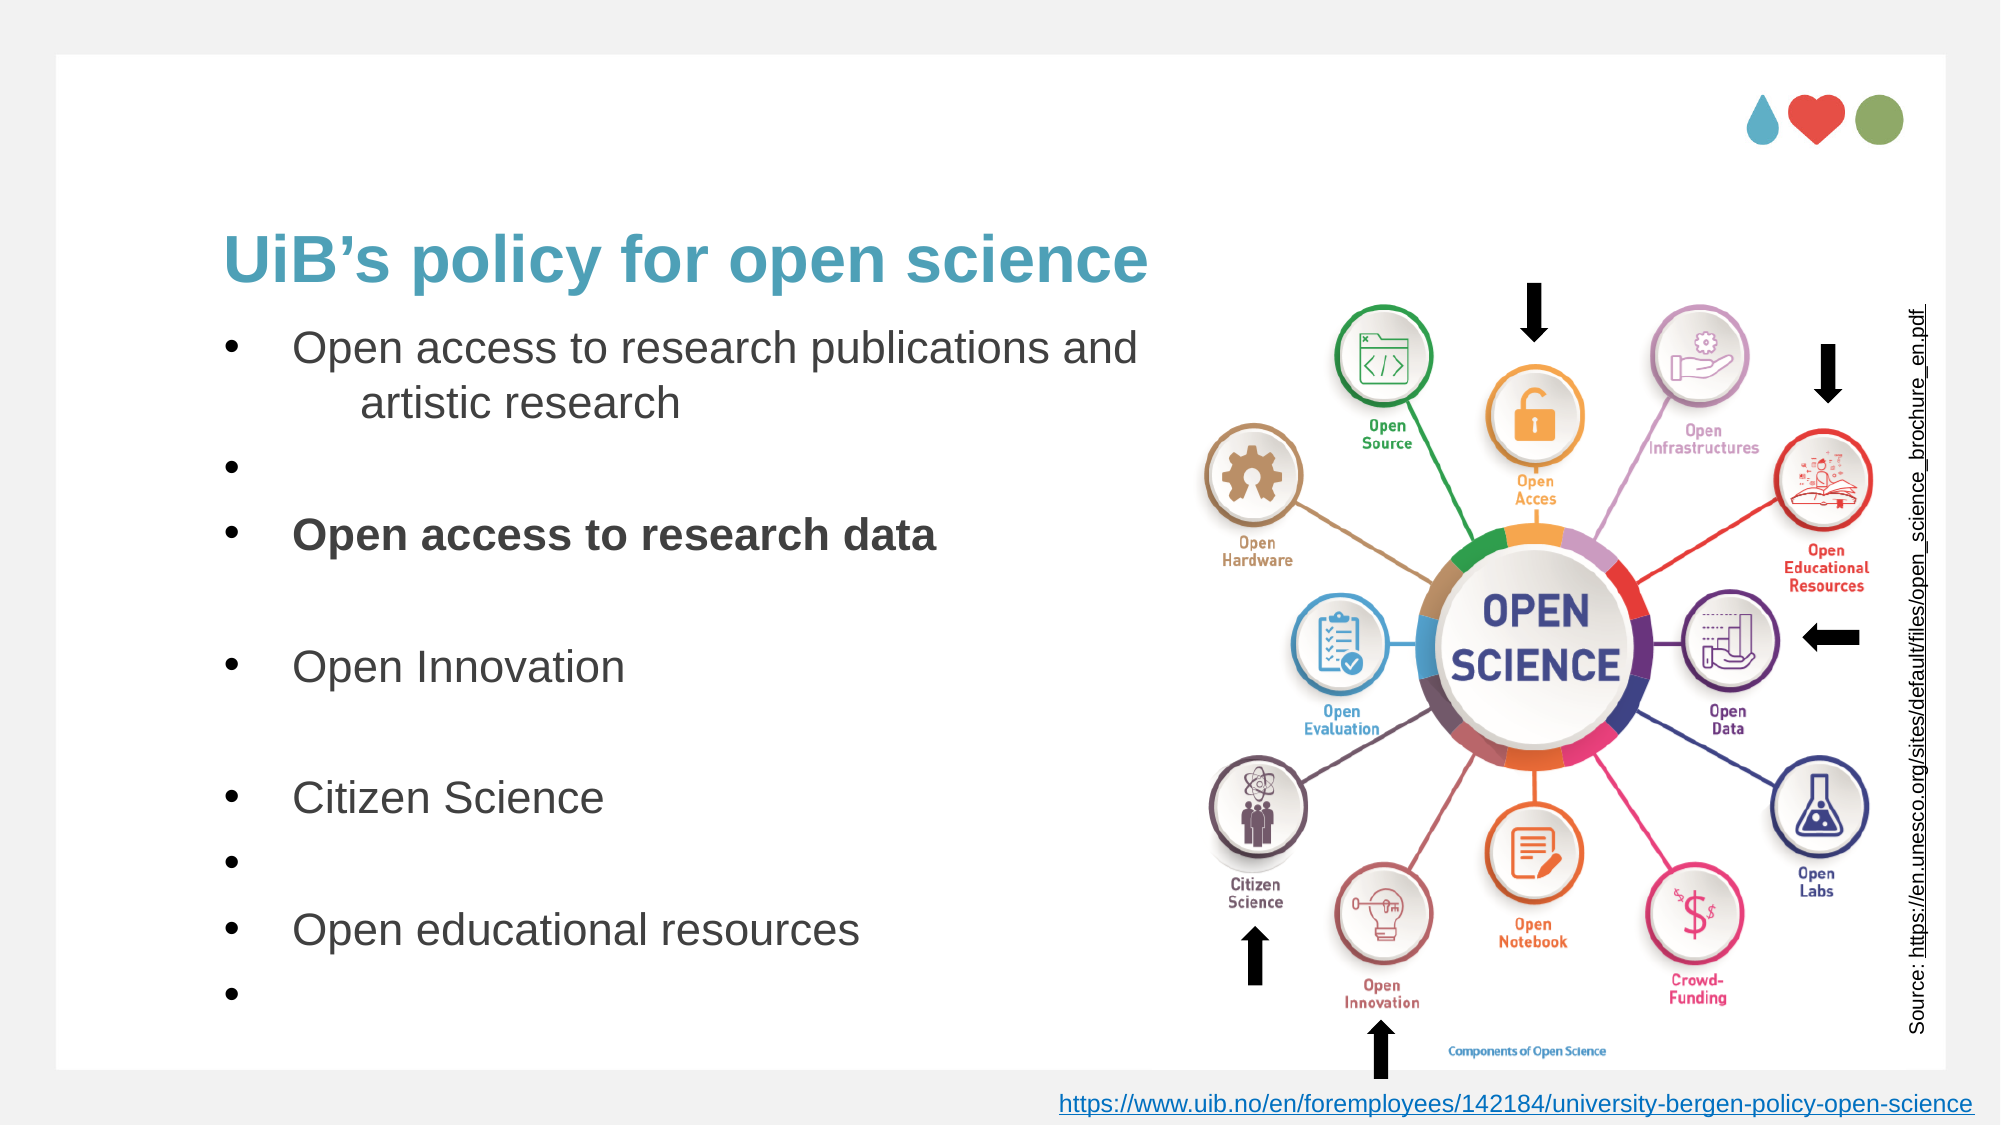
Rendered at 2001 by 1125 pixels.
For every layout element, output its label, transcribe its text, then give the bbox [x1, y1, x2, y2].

text_box Source: https://en.unesco.org/sites/default/files/open_science_brochure_en.pdf [1895, 282, 1937, 1051]
text_box [1813, 344, 1843, 404]
text_box [1802, 622, 1860, 653]
text_box [1366, 1019, 1396, 1079]
text_box [1519, 284, 1549, 343]
text_box [1240, 925, 1270, 986]
list Open access to research publications and artistic research Open access to research data Open Innovation Citizen Science Open educational resources [223, 318, 1241, 957]
title UiB’s policy for open science [223, 175, 1788, 284]
text_box https://www.uib.no/en/foremployees/142184/university-bergen-policy-open-science [1043, 1079, 2000, 1125]
picture [1152, 290, 1906, 1070]
